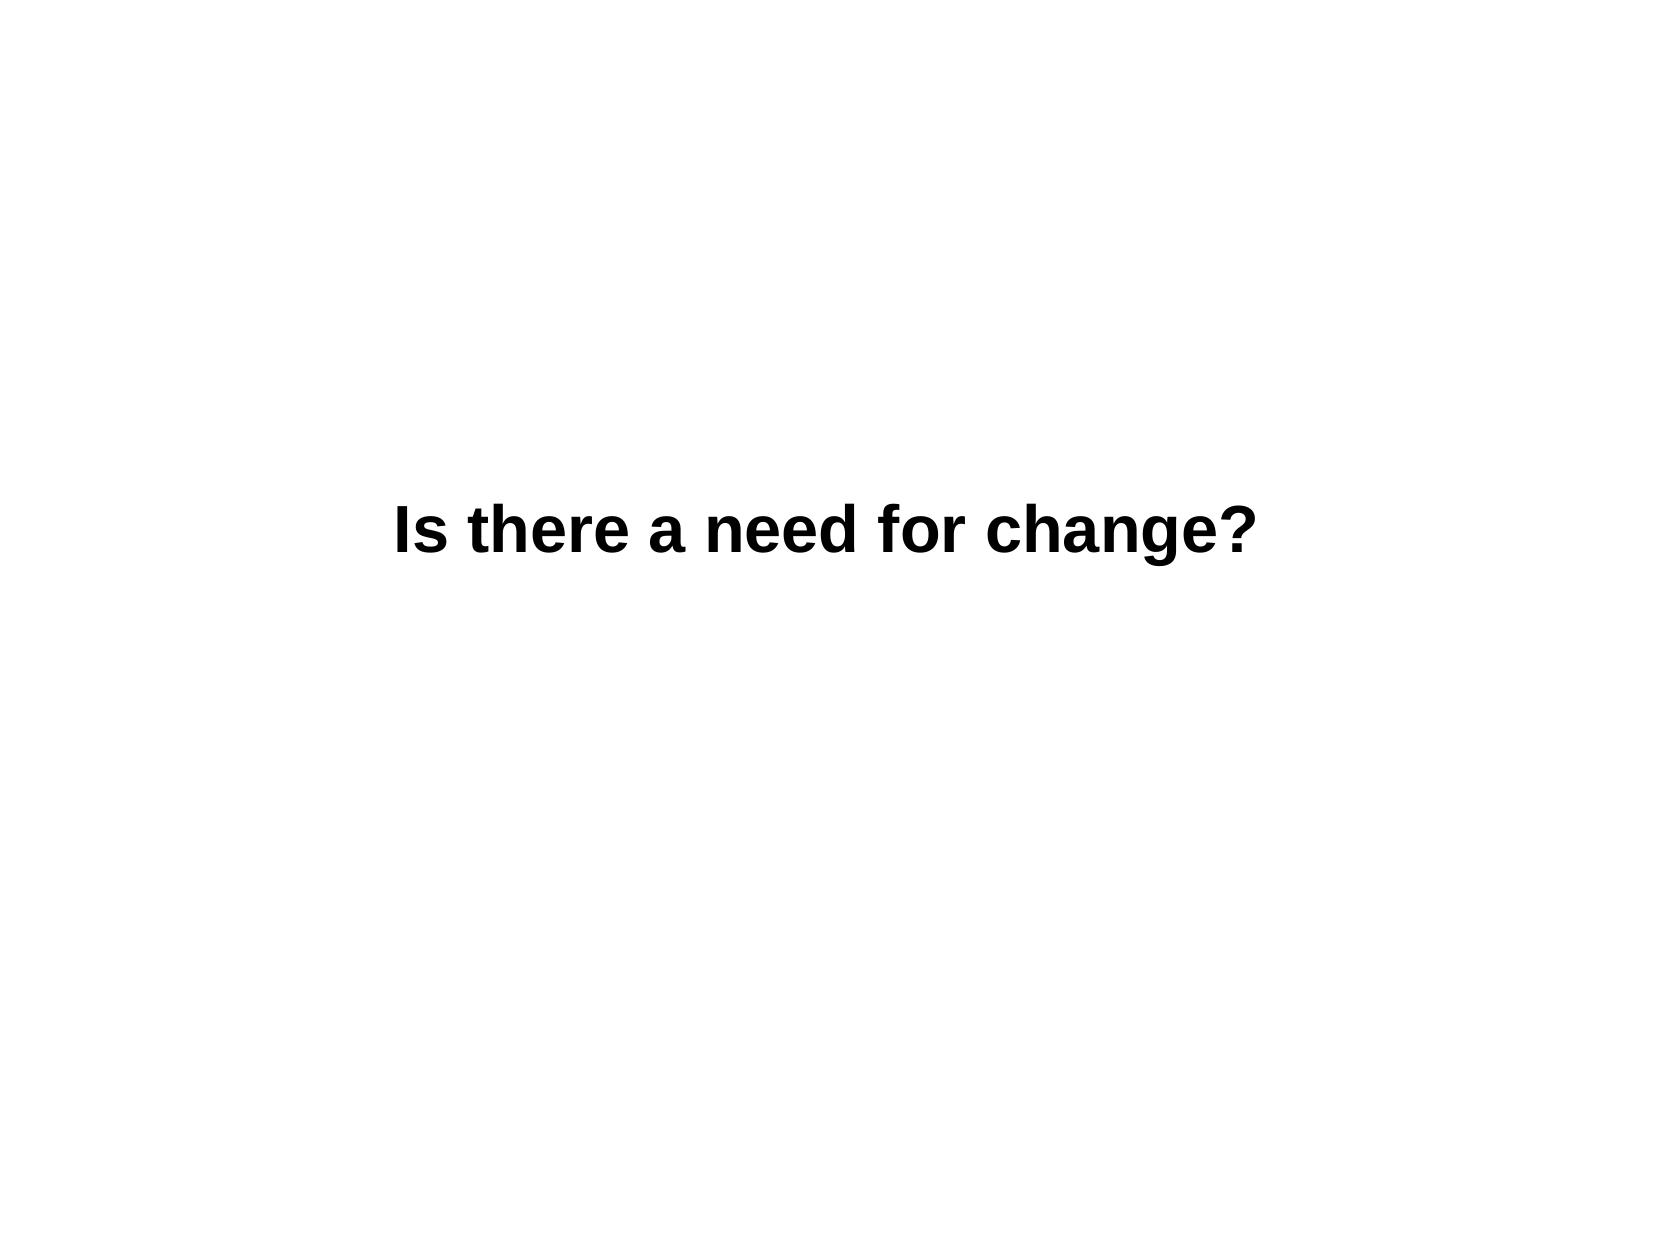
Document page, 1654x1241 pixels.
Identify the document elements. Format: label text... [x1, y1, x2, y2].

subtitle Is there a need for change? [82, 49, 1571, 1010]
